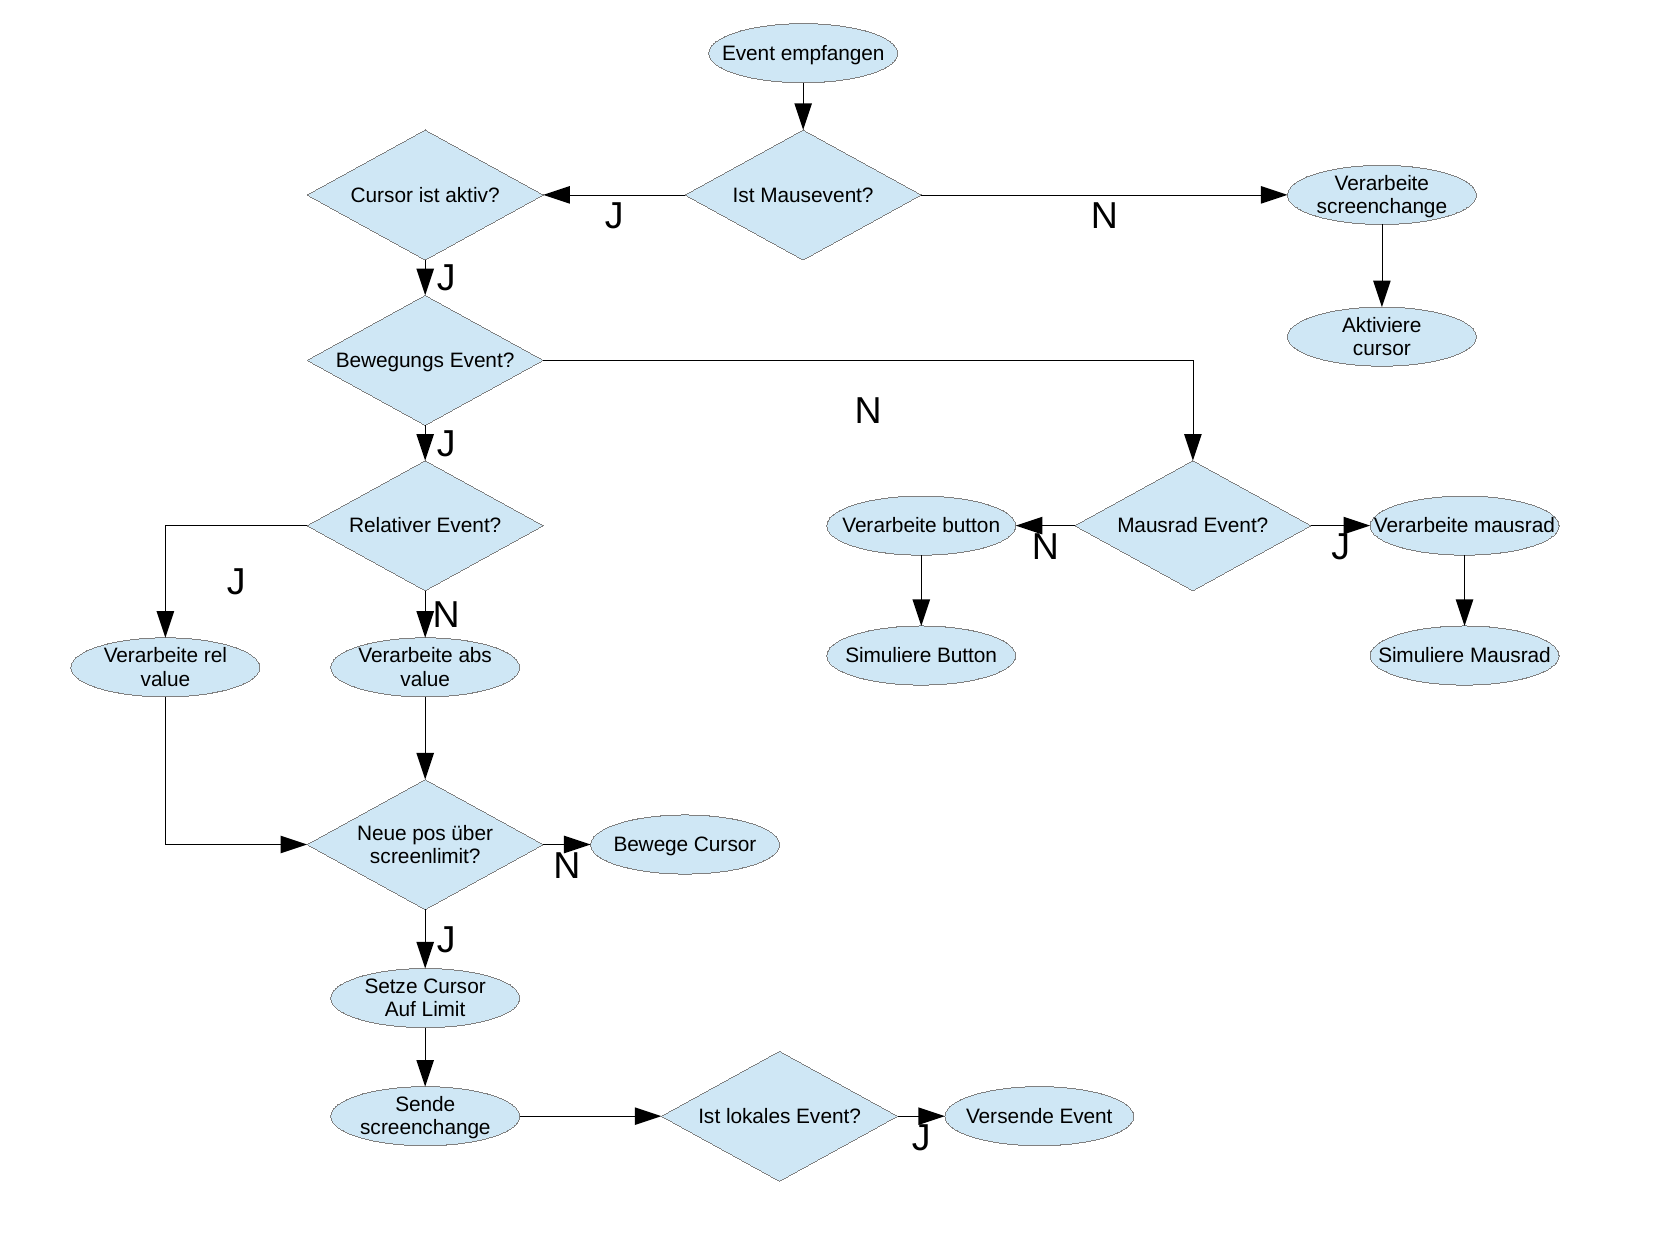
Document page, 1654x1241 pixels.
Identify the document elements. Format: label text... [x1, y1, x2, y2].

text_box Simuliere Button [826, 625, 1016, 686]
text_box Bewegungs Event? [307, 295, 543, 426]
text_box Verarbeite button [826, 496, 1016, 556]
text_box Bewege Cursor [590, 814, 780, 875]
text_box Verarbeite rel value [70, 637, 260, 697]
text_box Verarbeite abs value [330, 637, 520, 697]
text_box Simuliere Mausrad [1370, 625, 1560, 686]
text_box Event empfangen [708, 23, 898, 83]
text_box Cursor ist aktiv? [307, 129, 543, 260]
text_box Neue pos über screenlimit? [307, 779, 543, 910]
text_box Aktiviere cursor [1287, 307, 1477, 367]
text_box Ist lokales Event? [661, 1051, 898, 1182]
text_box Versende Event [945, 1086, 1134, 1146]
text_box Ist Mausevent? [685, 130, 922, 260]
text_box Relativer Event? [307, 461, 544, 591]
text_box Sende screenchange [330, 1086, 520, 1146]
text_box Verarbeite mausrad [1370, 496, 1560, 556]
text_box Mausrad Event? [1075, 461, 1311, 591]
text_box Setze Cursor Auf Limit [330, 968, 520, 1028]
text_box Verarbeite screenchange [1287, 165, 1477, 225]
